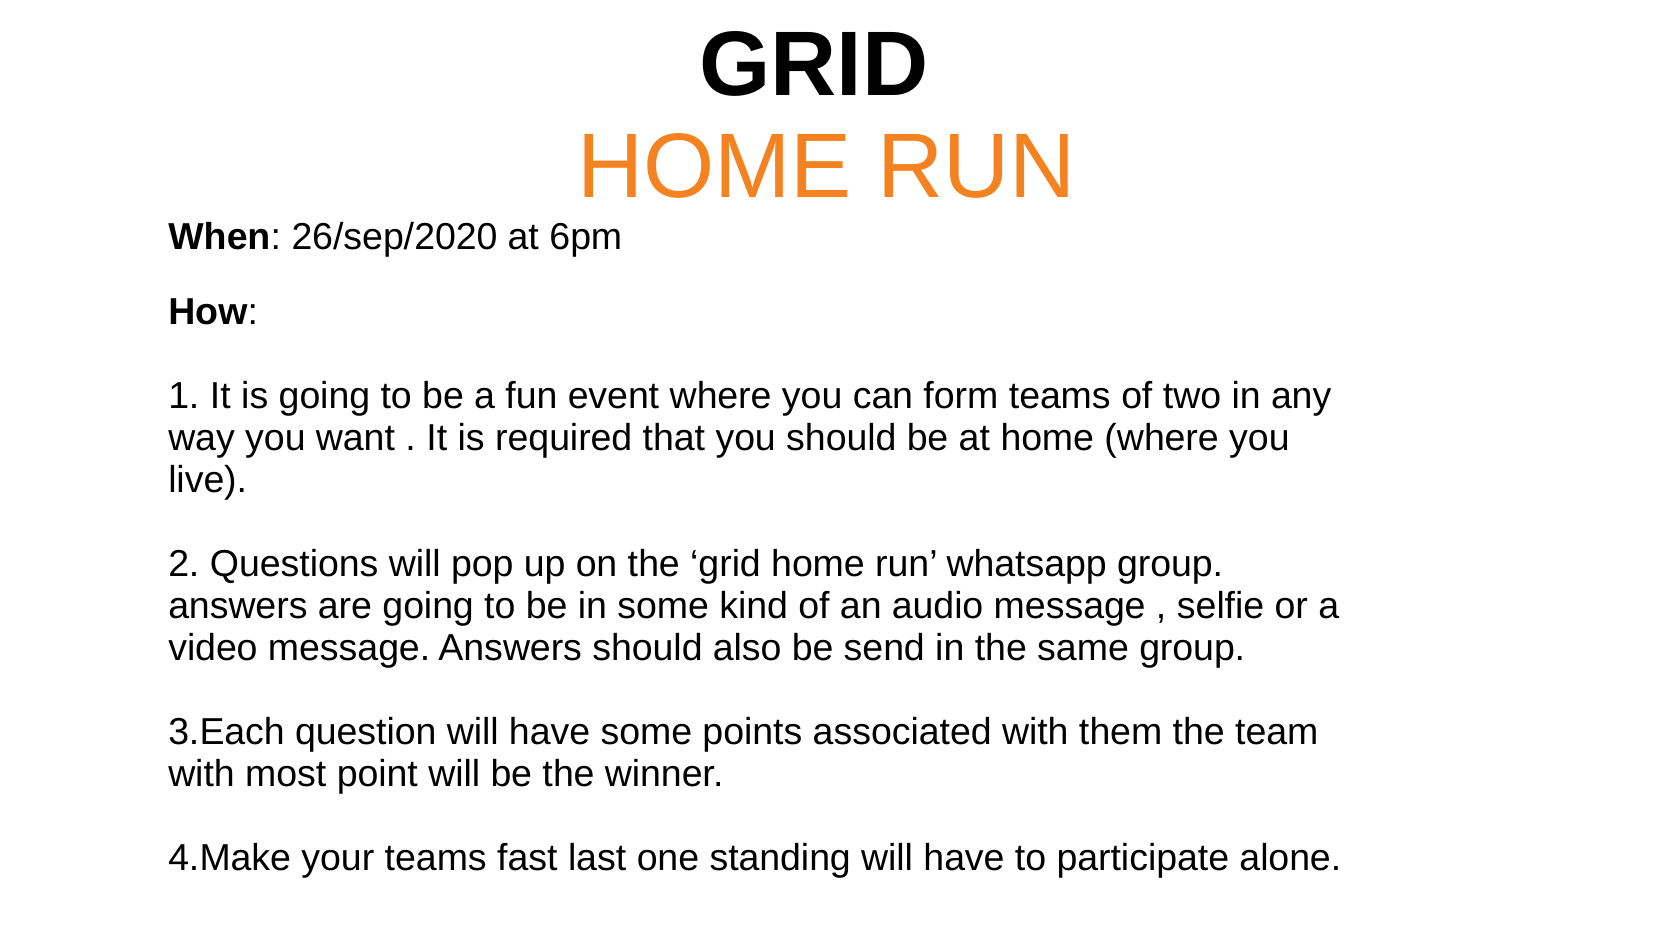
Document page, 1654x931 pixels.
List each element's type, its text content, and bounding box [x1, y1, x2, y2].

text_box When: 26/sep/2020 at 6pm [153, 208, 733, 308]
title GRID HOME RUN [82, 12, 1571, 218]
text_box How: 1. It is going to be a fun event where you can form teams of two in any way you want . It is required that you should be at home (where you live). 2. Questions will pop up on the ‘grid home run’ whatsapp group. answers are going to be in some kind of an audio message , selfie or a video message. Answers should also be send in the same group. 3.Each question will have some points associated with them the team with most point will be the winner. 4.Make your teams fast last one standing will have to participate alone. [153, 283, 1371, 931]
